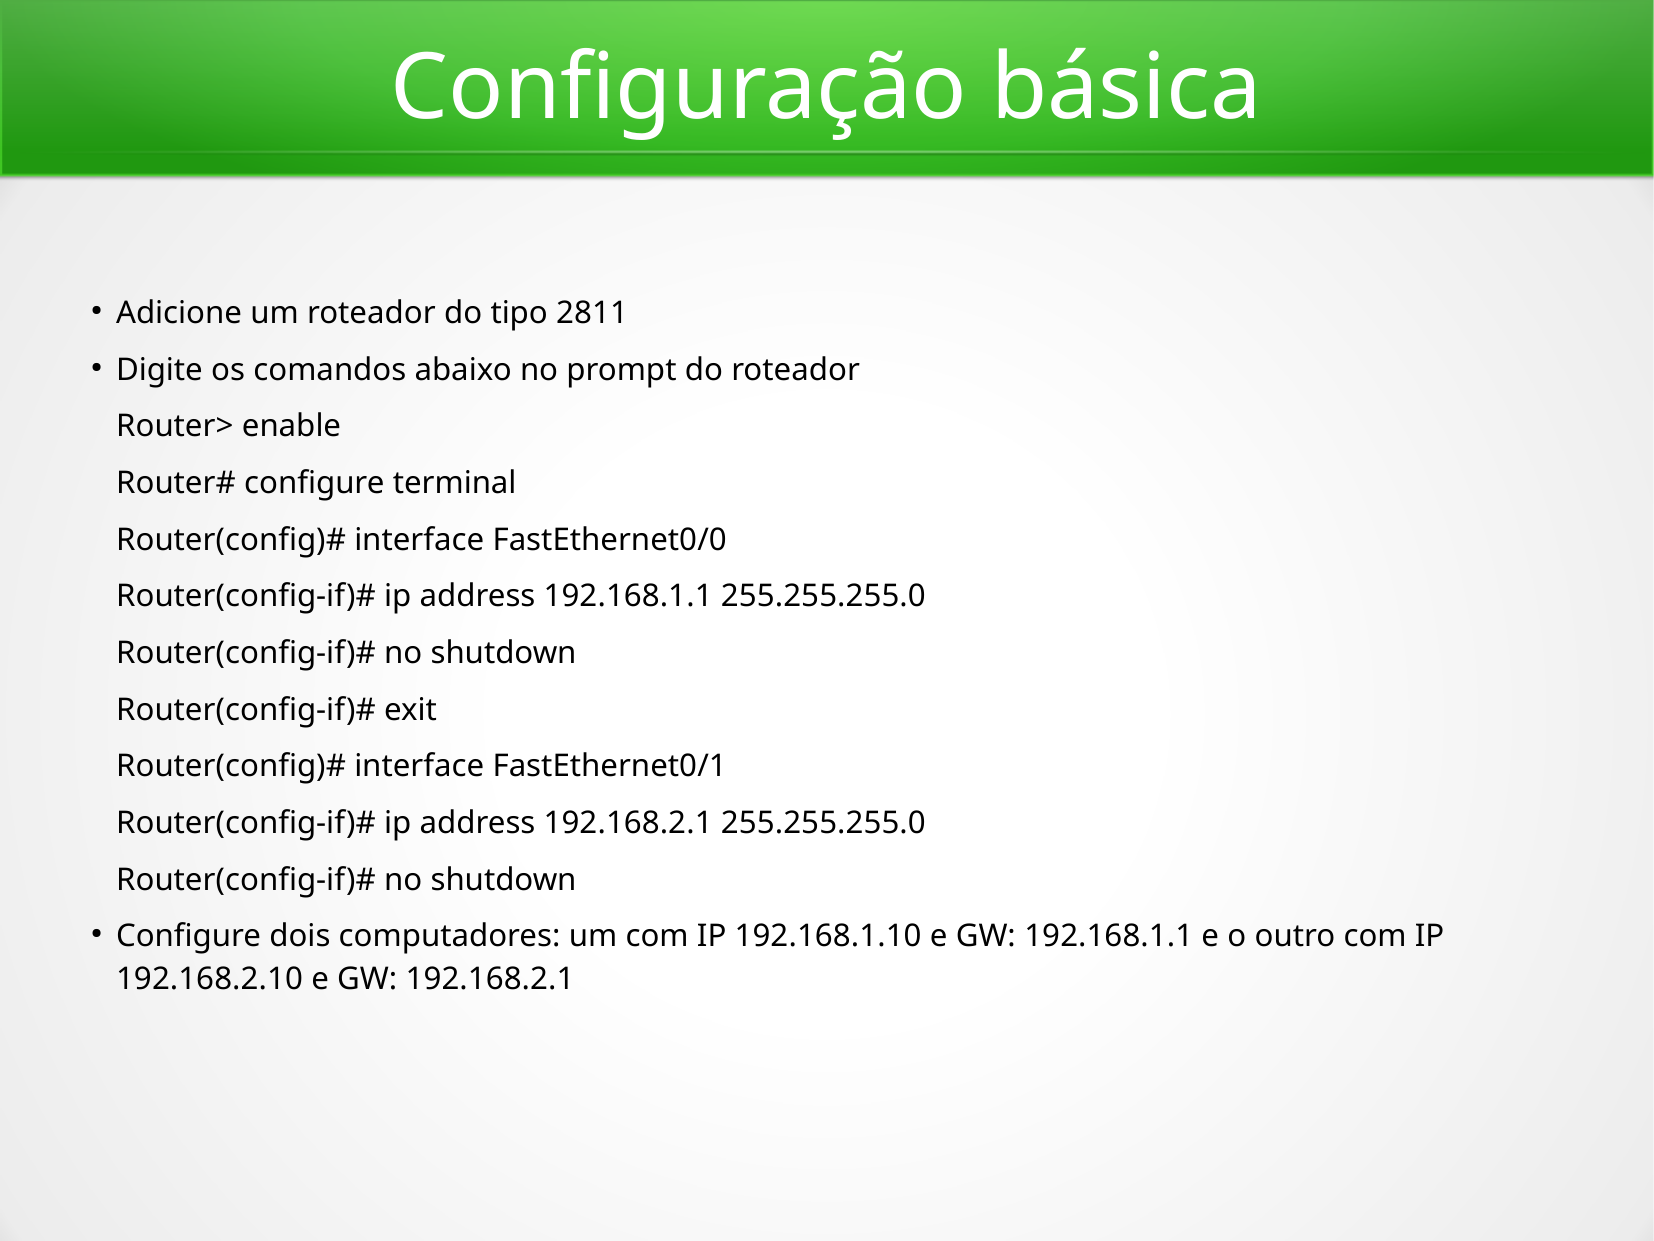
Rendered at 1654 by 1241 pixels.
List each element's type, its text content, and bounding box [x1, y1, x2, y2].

picture [0, 0, 1654, 1241]
list Adicione um roteador do tipo 2811 Digite os comandos abaixo no prompt do roteador Router> enable Router# configure terminal Router(config)# interface FastEthernet0/0 Router(config-if)# ip address 192.168.1.1 255.255.255.0 Router(config-if)# no shutdown Router(config-if)# exit Router(config)# interface FastEthernet0/1 Router(config-if)# ip address 192.168.2.1 255.255.255.0 Router(config-if)# no shutdown Configure dois computadores: um com IP 192.168.1.10 e GW: 192.168.1.1 e o outro com IP 192.168.2.10 e GW: 192.168.2.1 [82, 290, 1571, 1010]
title Configuração básica [82, 11, 1571, 154]
